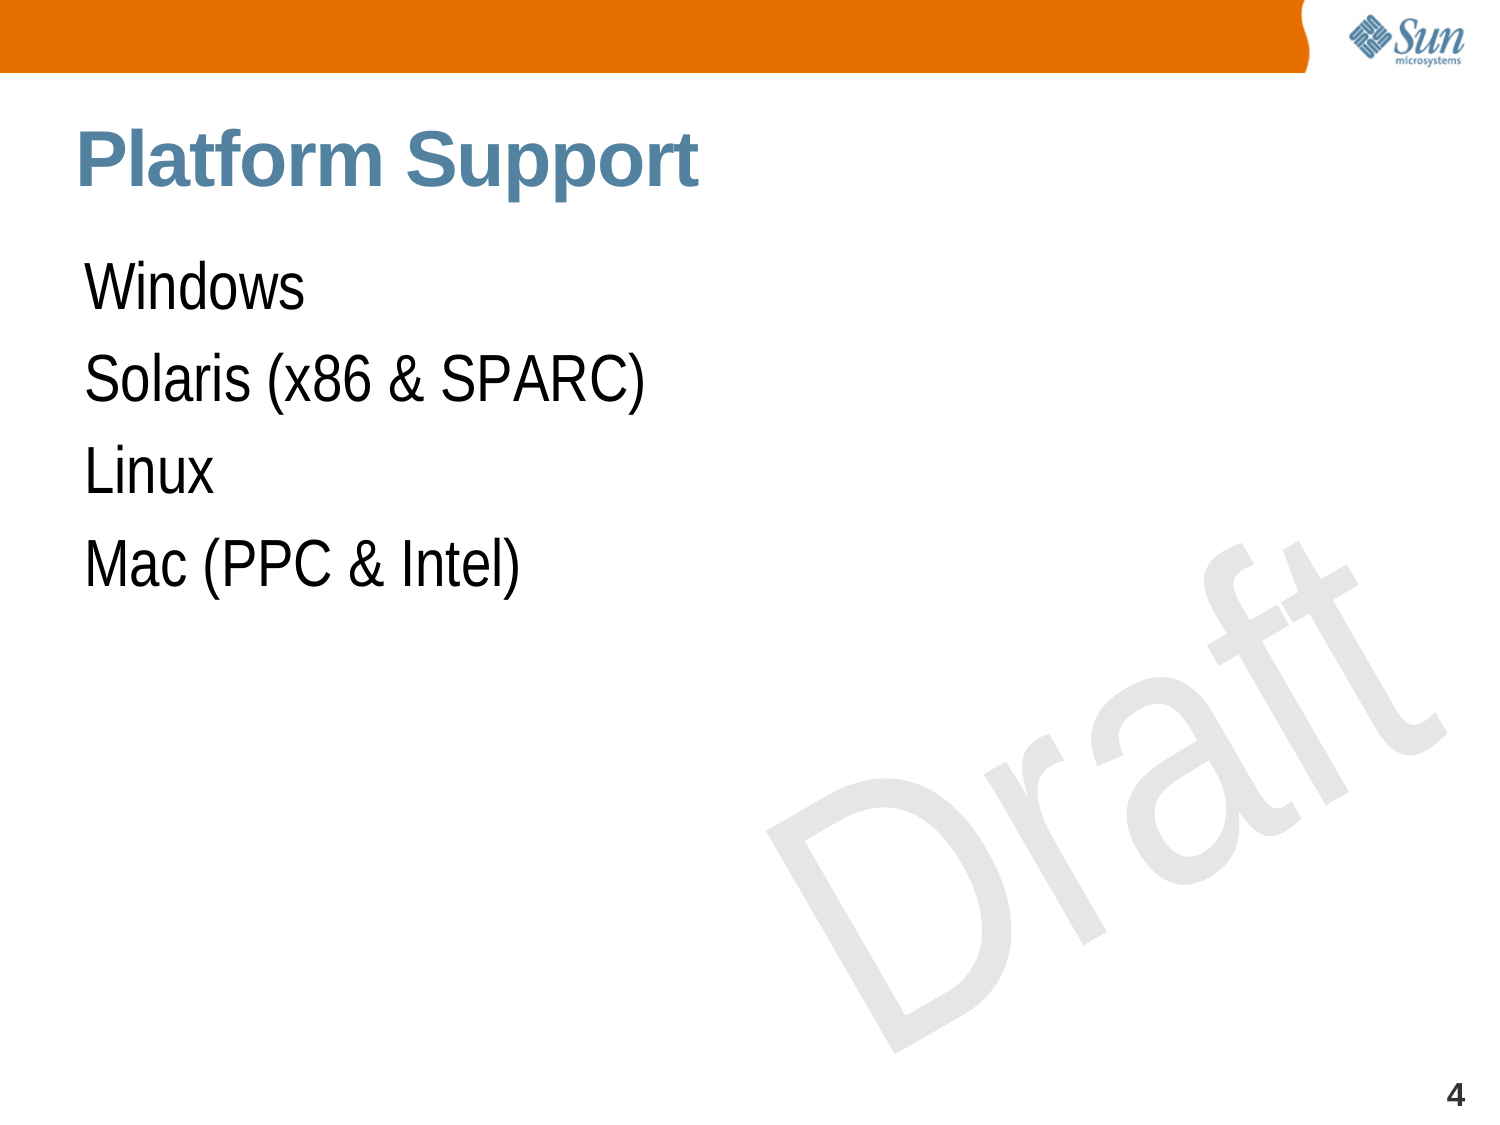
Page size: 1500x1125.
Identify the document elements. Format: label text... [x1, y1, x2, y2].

list Windows Solaris (x86 & SPARC) Linux Mac (PPC & Intel) [64, 257, 1402, 607]
picture [0, 0, 1500, 73]
title Platform Support [75, 123, 1437, 227]
